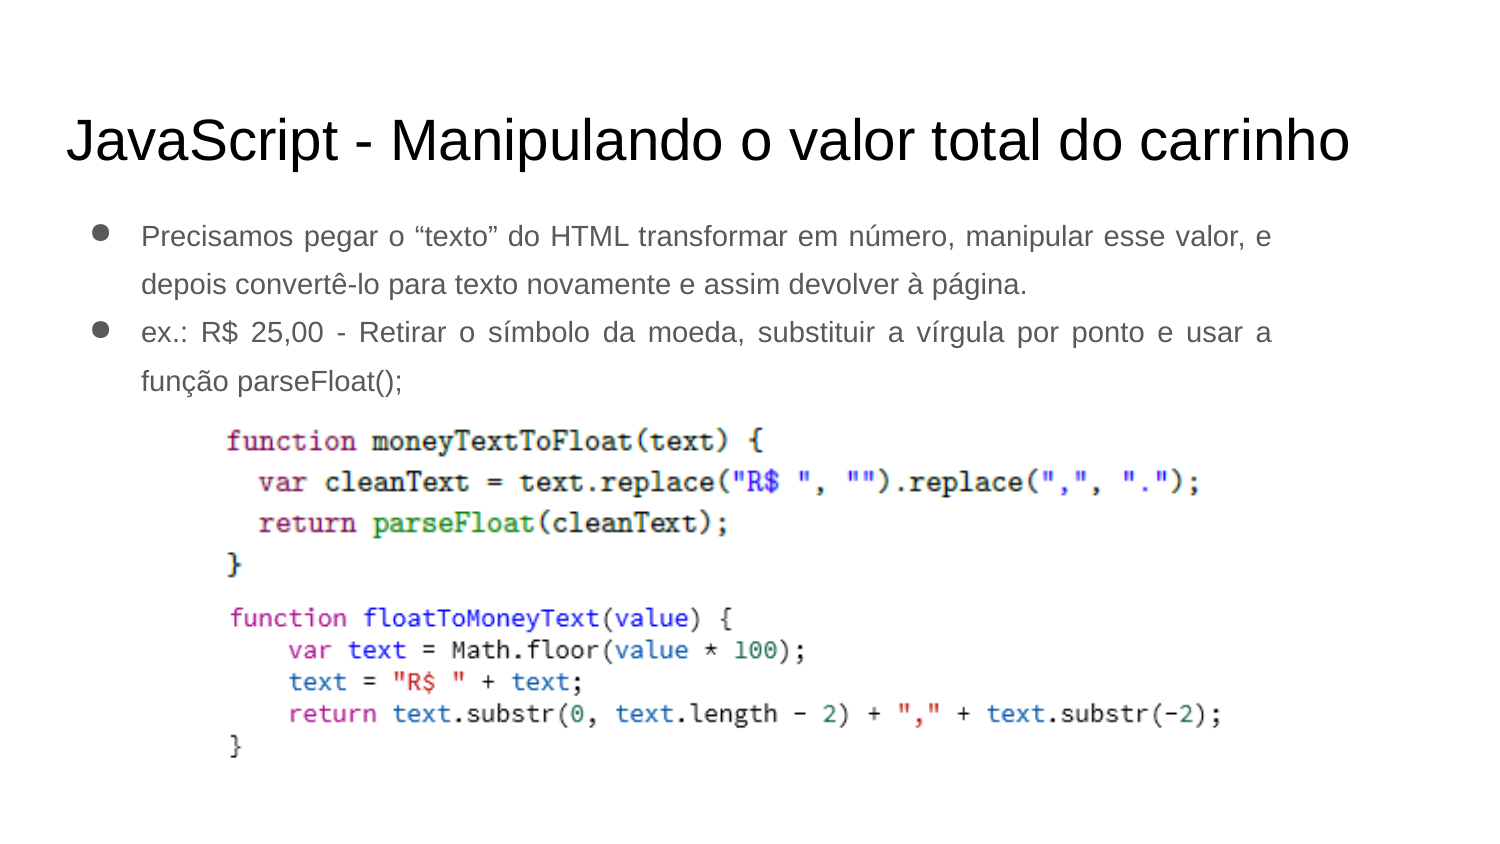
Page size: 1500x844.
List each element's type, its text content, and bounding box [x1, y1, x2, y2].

list Precisamos pegar o “texto” do HTML transformar em número, manipular esse valor, e depois convertê-lo para texto novamente e assim devolver à página. ex.: R$ 25,00 - Retirar o símbolo da moeda, substituir a vírgula por ponto e usar a função parseFloat(); [51, 189, 1289, 750]
picture [220, 416, 1232, 788]
title JavaScript - Manipulando o valor total do carrinho [51, 72, 1449, 167]
